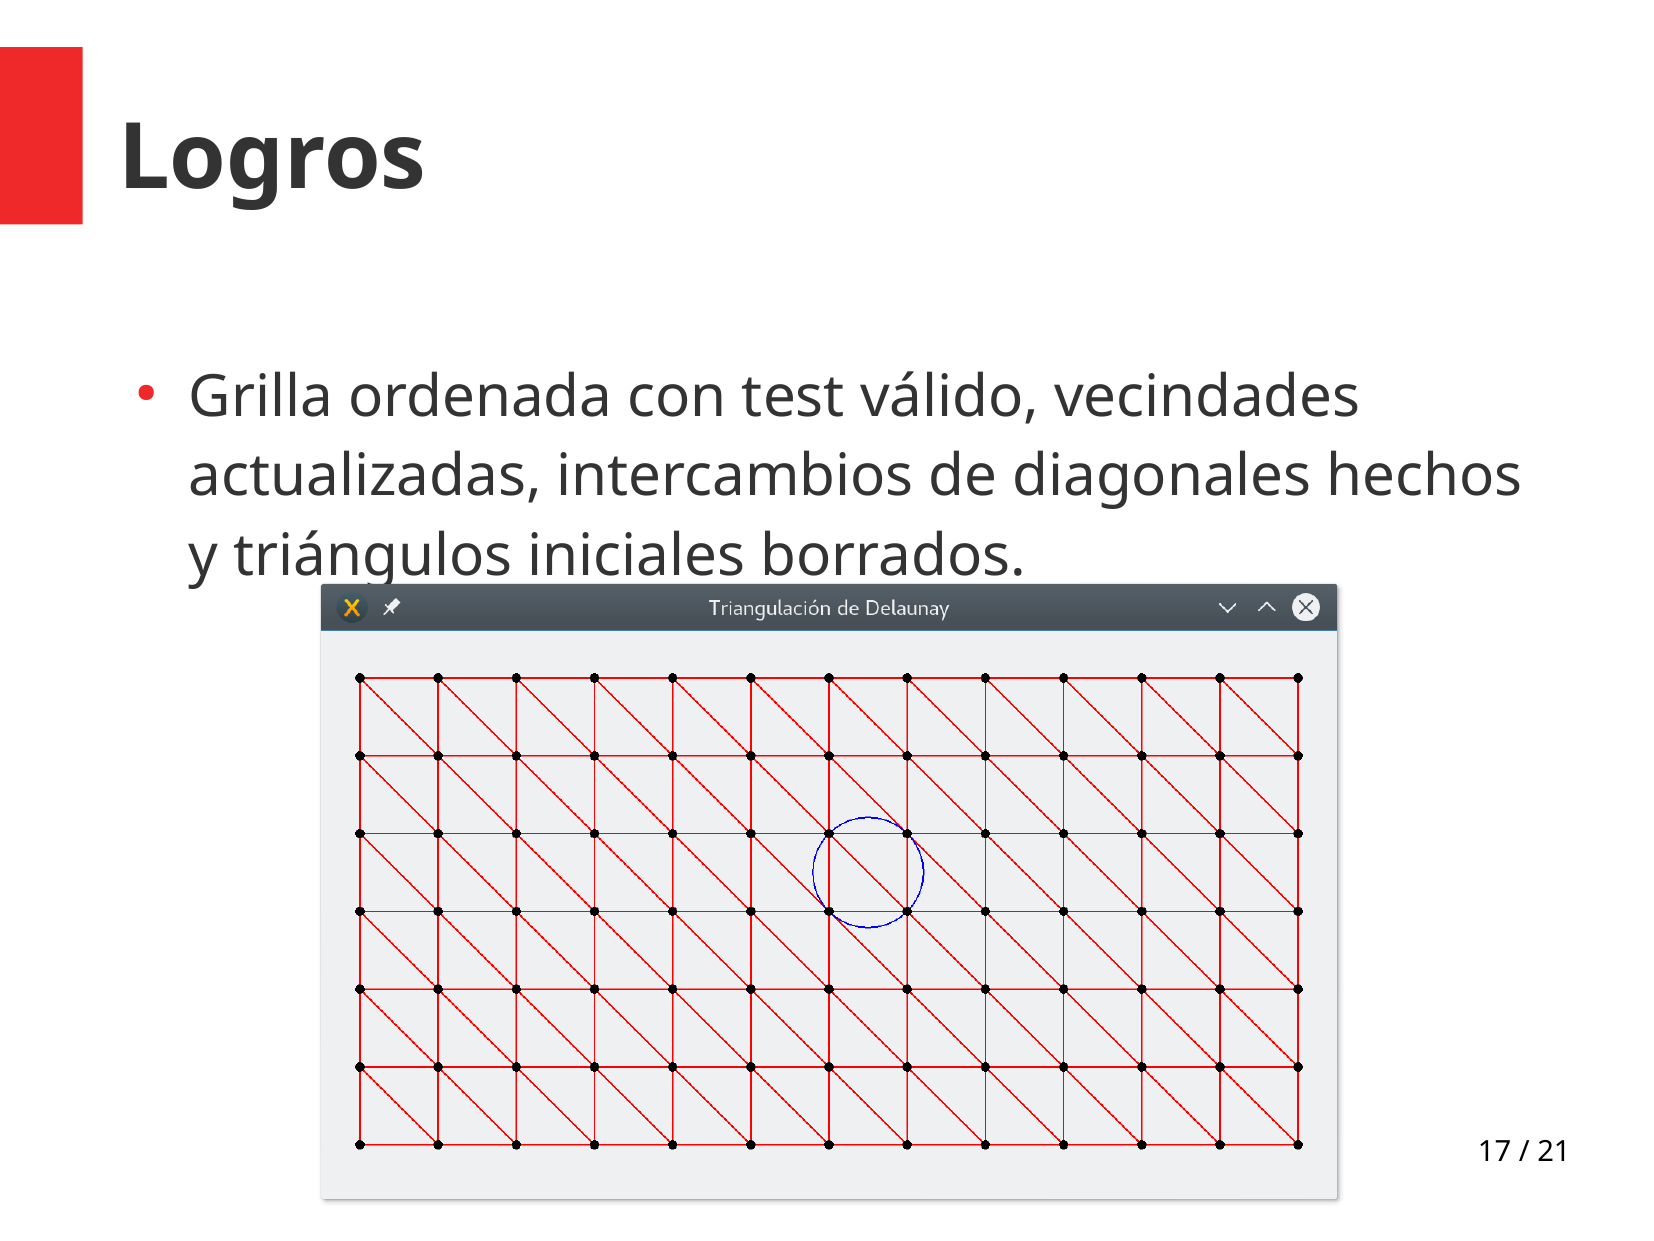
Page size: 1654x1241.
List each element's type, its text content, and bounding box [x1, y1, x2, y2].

picture [315, 578, 1347, 1209]
title Logros [118, 49, 1571, 257]
list Grilla ordenada con test válido, vecindades actualizadas, intercambios de diagonales hechos y triángulos iniciales borrados. [118, 354, 1536, 1074]
